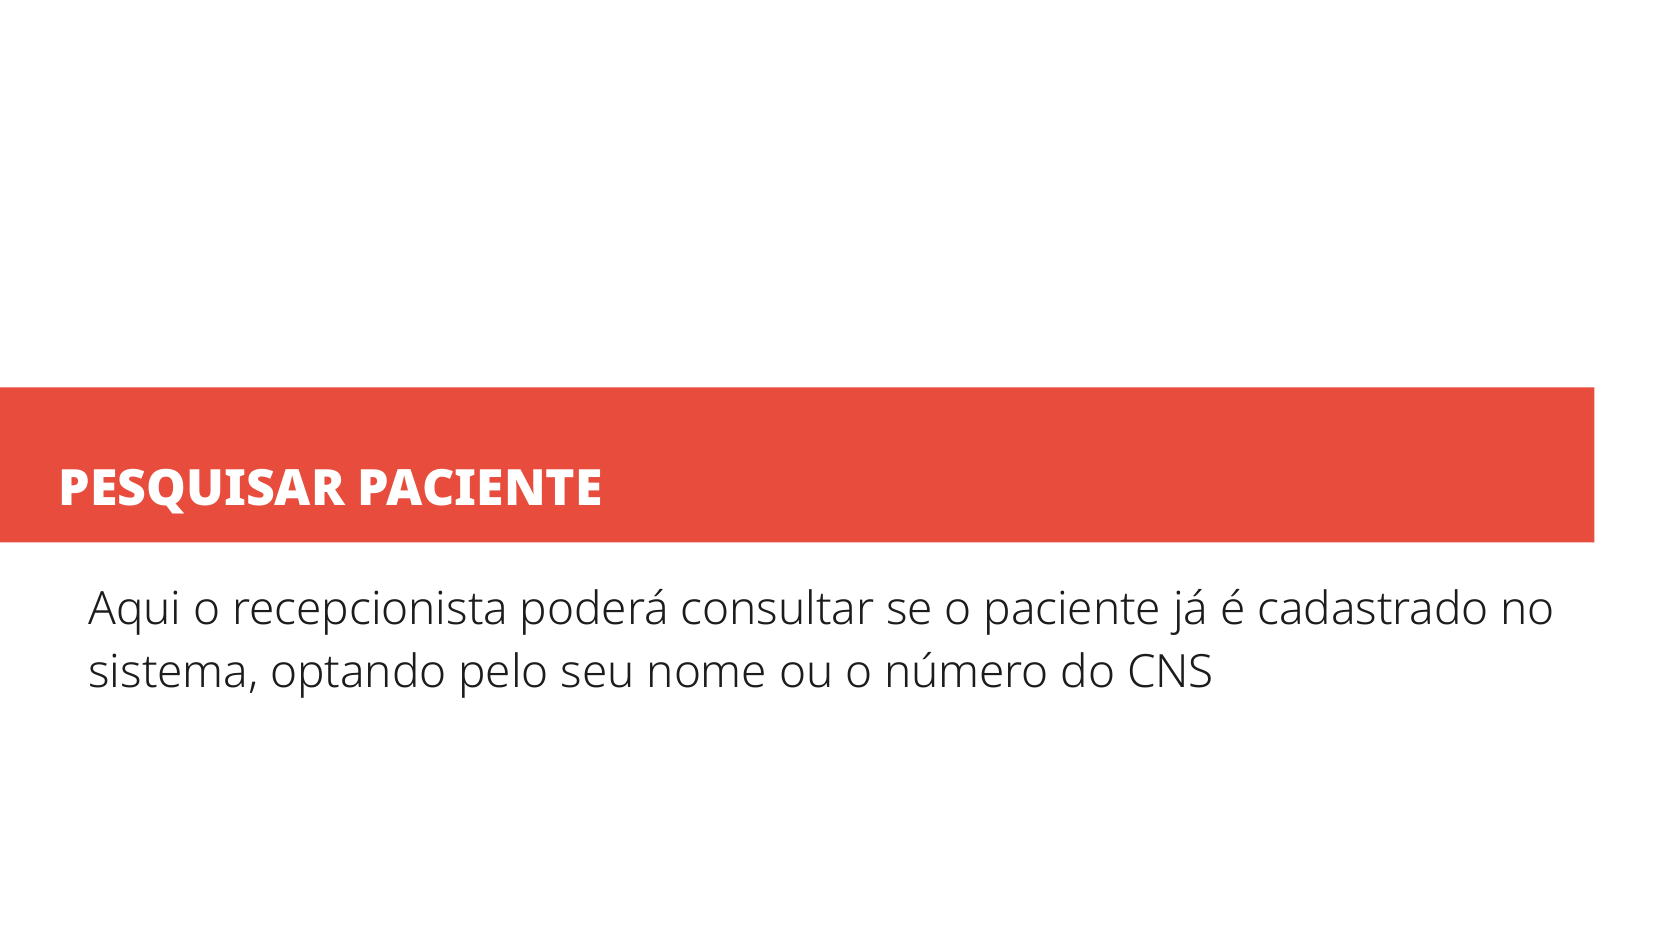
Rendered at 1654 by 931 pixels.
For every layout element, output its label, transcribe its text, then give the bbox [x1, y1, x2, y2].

subtitle Aqui o recepcionista poderá consultar se o paciente já é cadastrado no sistema, optando pelo seu nome ou o número do CNS [88, 575, 1595, 886]
title PESQUISAR PACIENTE [59, 409, 1595, 521]
